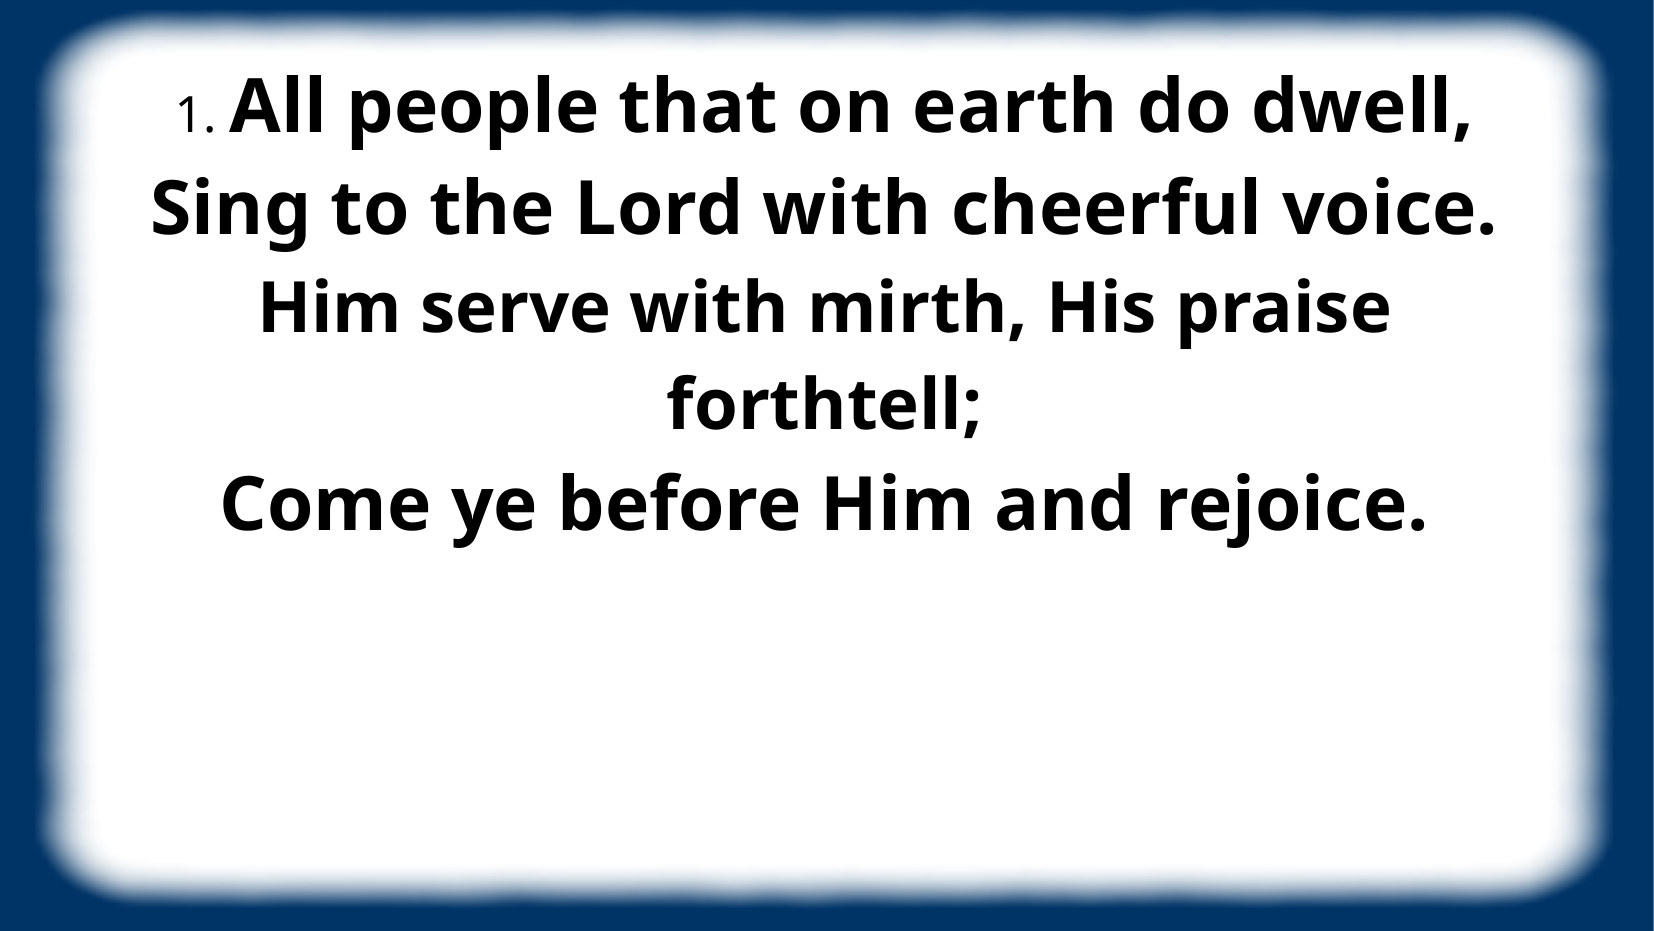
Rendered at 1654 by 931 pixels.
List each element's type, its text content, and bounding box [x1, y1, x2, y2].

text_box 1. All people that on earth do dwell, Sing to the Lord with cheerful voice. Him serve with mirth, His praise forthtell; Come ye before Him and rejoice. [105, 45, 1546, 454]
picture [0, 0, 1654, 931]
